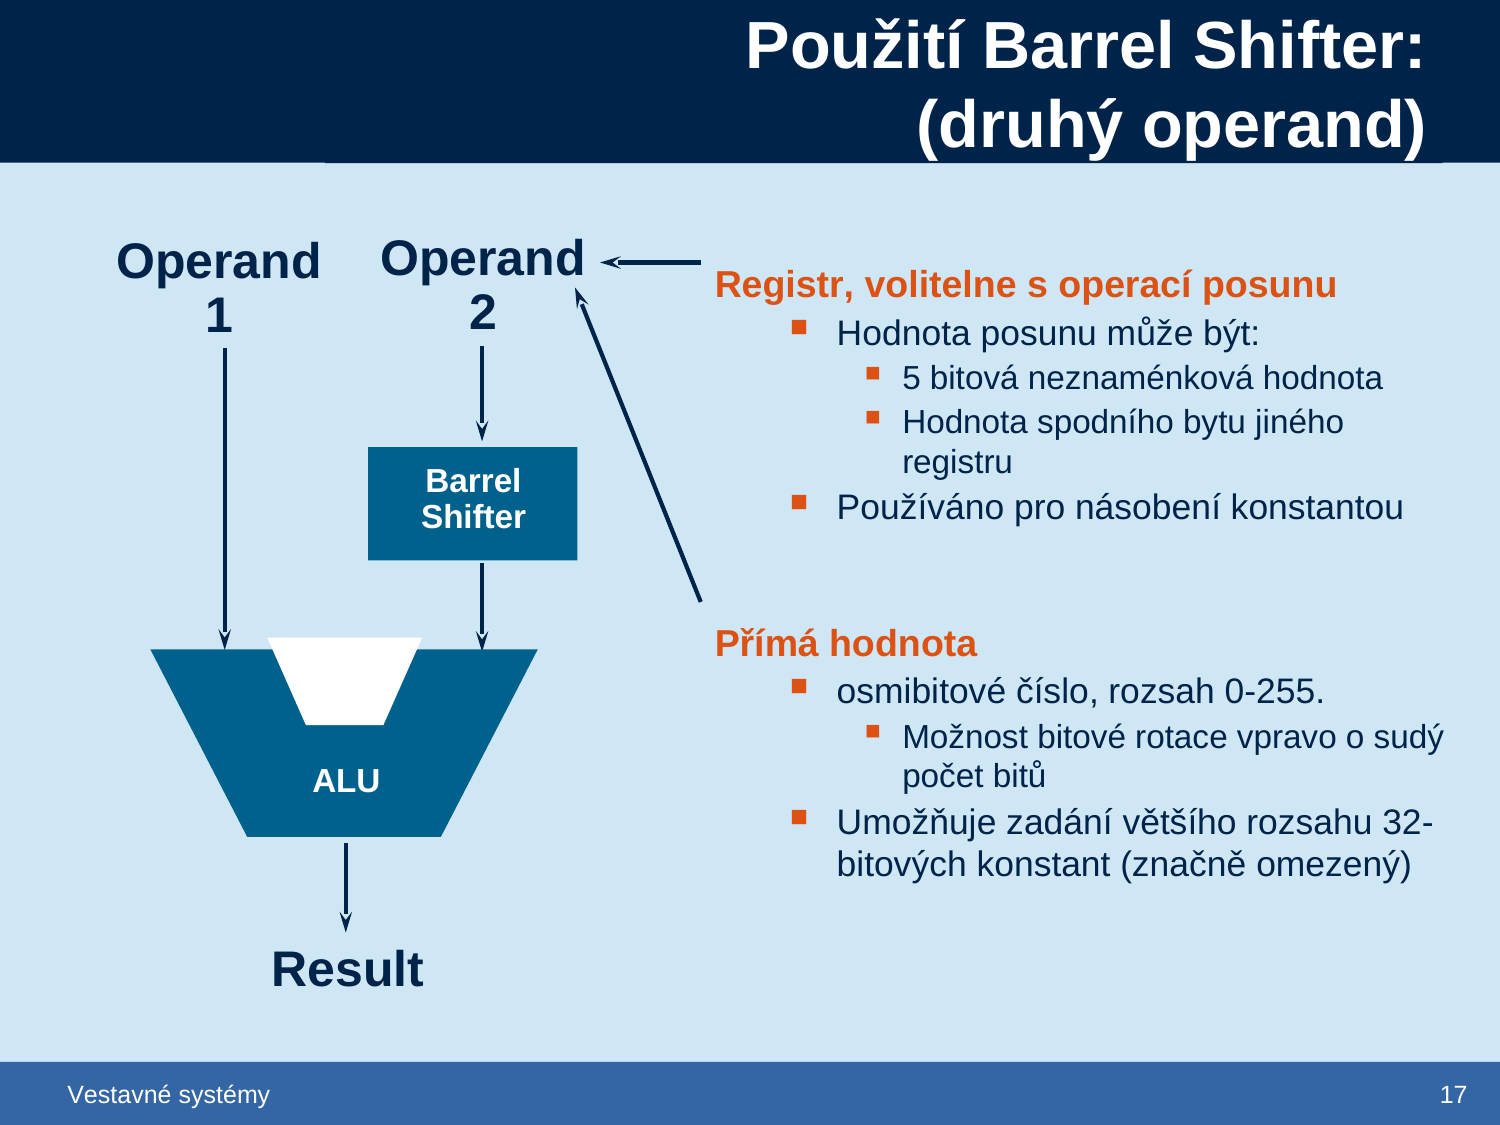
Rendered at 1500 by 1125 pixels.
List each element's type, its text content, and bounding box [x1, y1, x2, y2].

text_box [368, 447, 578, 561]
list Registr, volitelne s operací posunu Hodnota posunu může být: 5 bitová neznaménková hodnota Hodnota spodního bytu jiného registru Používáno pro násobení konstantou Přímá hodnota osmibitové číslo, rozsah 0-255. Možnost bitové rotace vpravo o sudý počet bitů Umožňuje zadání většího rozsahu 32-bitových konstant (značně omezený) [699, 187, 1476, 1026]
text_box Result [228, 936, 468, 1006]
text_box [150, 637, 538, 837]
text_box Operand 1 [99, 227, 339, 351]
text_box Operand 2 [363, 224, 603, 349]
title Použití Barrel Shifter: (druhý operand) [324, 0, 1443, 164]
text_box ALU [275, 756, 418, 808]
text_box Barrel Shifter [376, 449, 572, 551]
